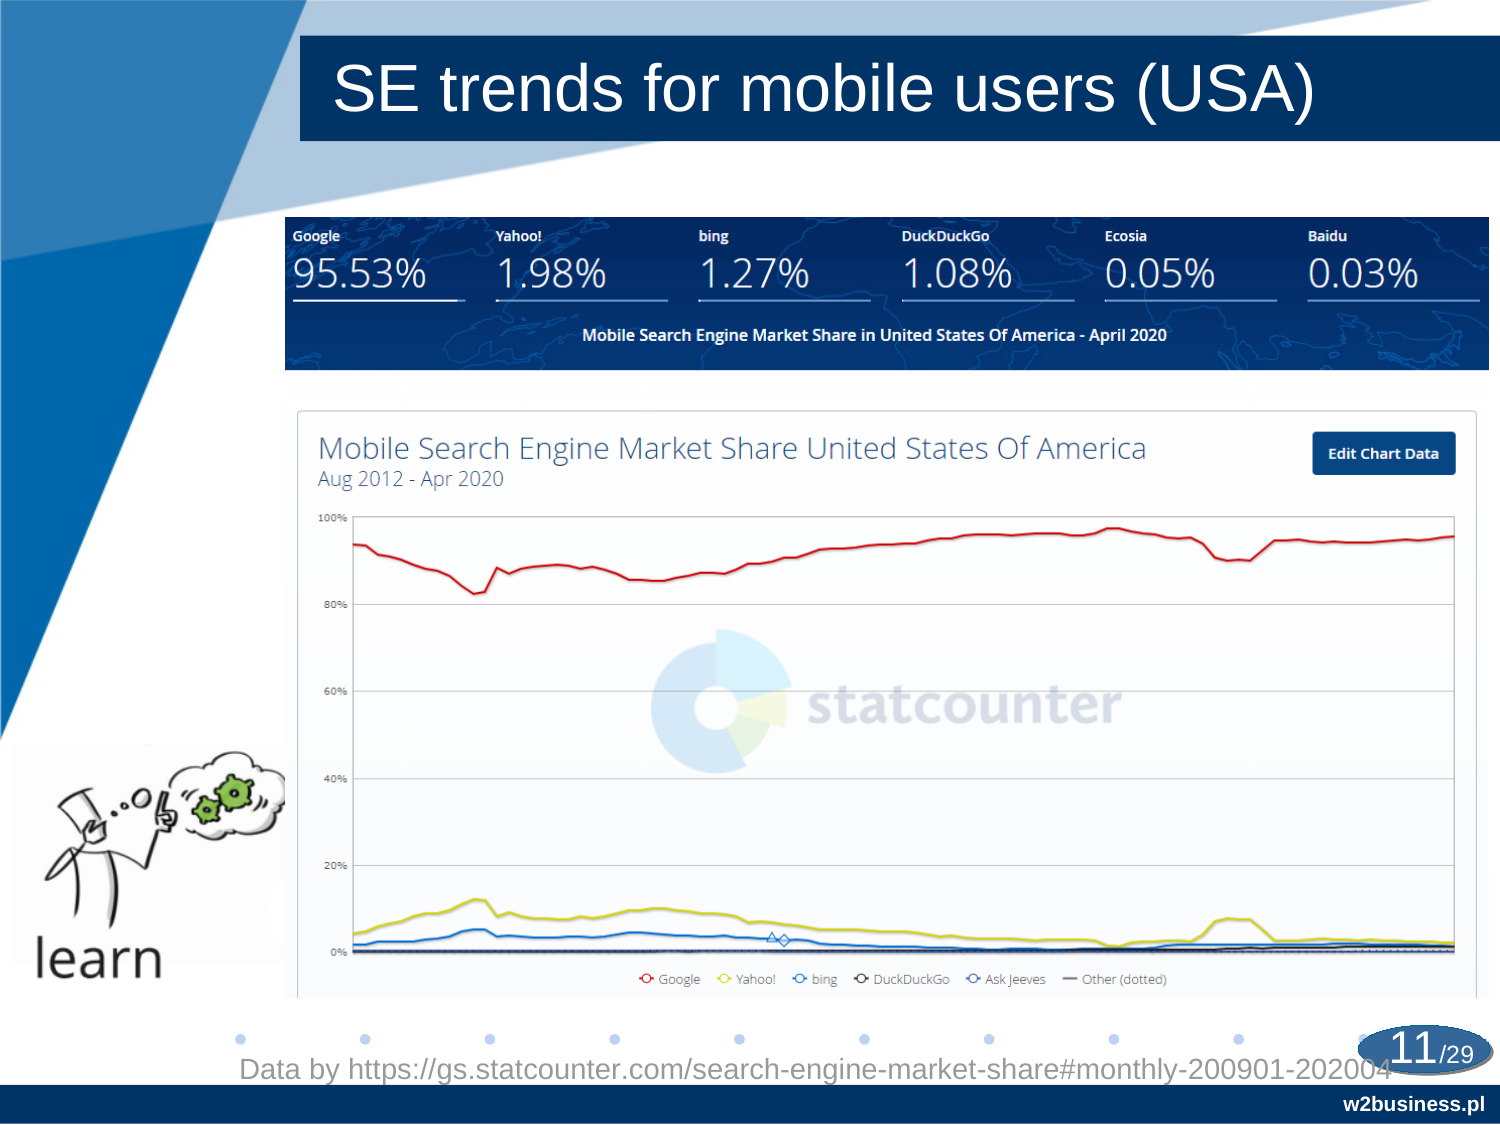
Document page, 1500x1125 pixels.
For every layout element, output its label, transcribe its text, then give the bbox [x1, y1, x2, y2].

title SE trends for mobile users (USA) [300, 35, 1500, 142]
text_box Data by https://gs.statcounter.com/search-engine-market-share#monthly-200901-202004 [224, 1045, 1465, 1105]
picture [0, 0, 1500, 999]
